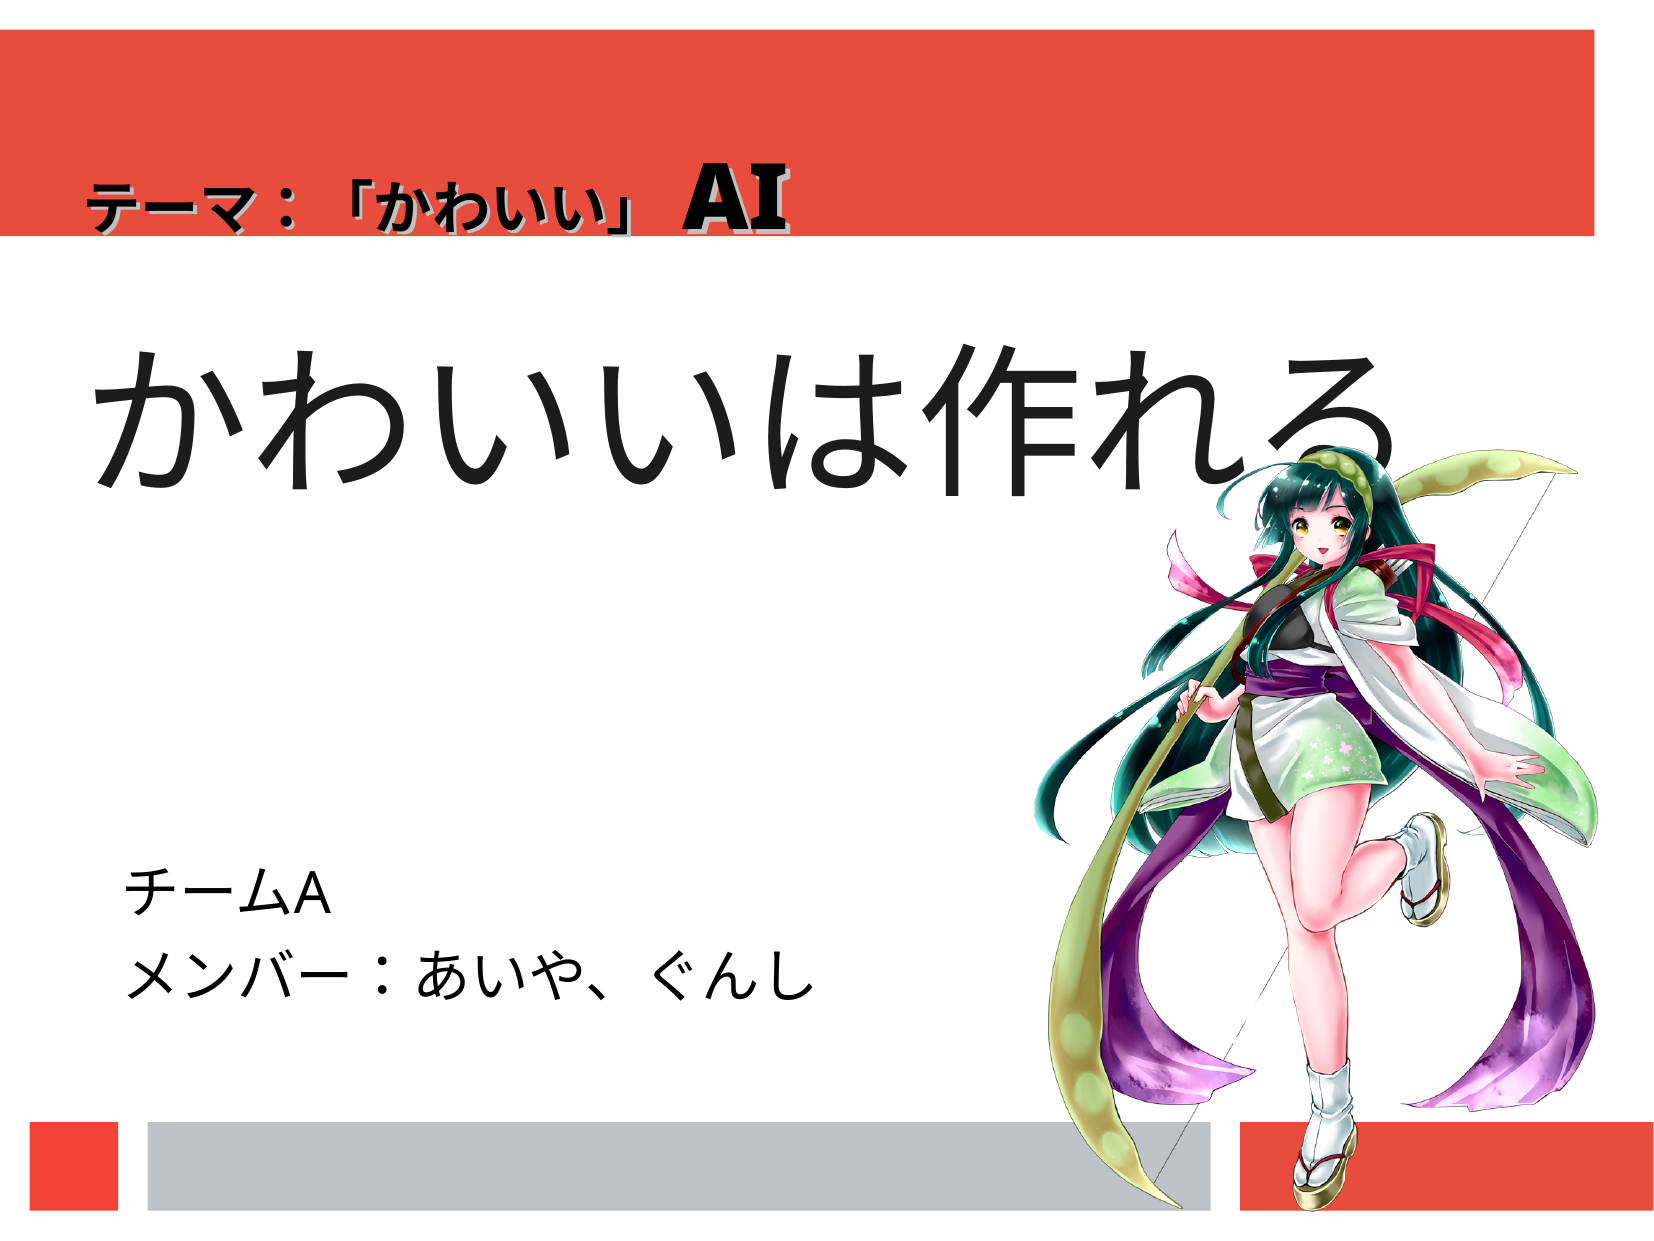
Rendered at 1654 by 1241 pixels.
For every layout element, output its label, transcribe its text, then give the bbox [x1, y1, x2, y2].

title テーマ：「かわいい」AI [82, 49, 1571, 257]
subtitle かわいいは作れる [82, 290, 1571, 733]
text_box チームA メンバー：あいや、ぐんし [106, 838, 1027, 1030]
picture [1027, 436, 1604, 1233]
